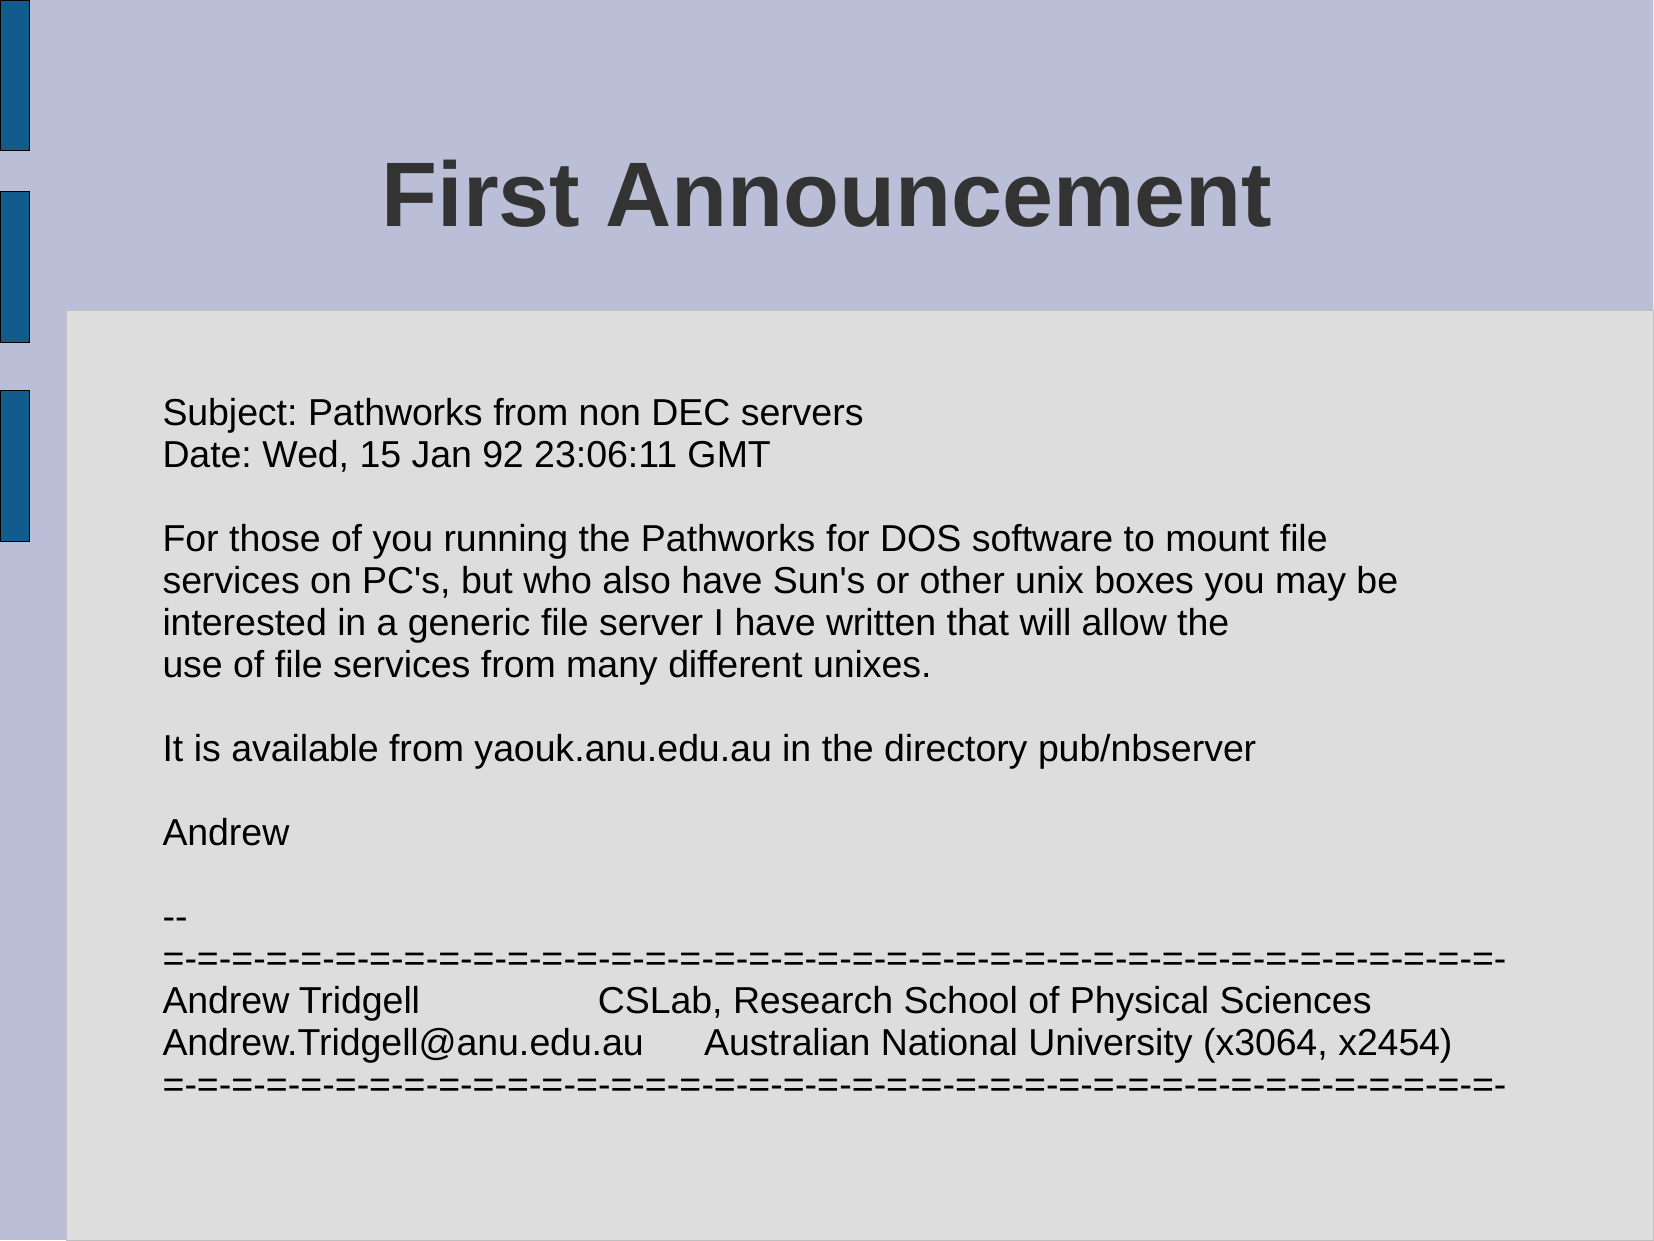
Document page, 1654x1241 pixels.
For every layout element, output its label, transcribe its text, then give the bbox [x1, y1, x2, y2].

text_box Subject: Pathworks from non DEC servers Date: Wed, 15 Jan 92 23:06:11 GMT For those of you running the Pathworks for DOS software to mount file services on PC's, but who also have Sun's or other unix boxes you may be interested in a generic file server I have written that will allow the use of file services from many different unixes. It is available from yaouk.anu.edu.au in the directory pub/nbserver Andrew -- =-=-=-=-=-=-=-=-=-=-=-=-=-=-=-=-=-=-=-=-=-=-=-=-=-=-=-=-=-=-=-=-=-=-=-=-=-=-=- Andrew Tridgell CSLab, Research School of Physical Sciences Andrew.Tridgell@anu.edu.au Australian National University (x3064, x2454) =-=-=-=-=-=-=-=-=-=-=-=-=-=-=-=-=-=-=-=-=-=-=-=-=-=-=-=-=-=-=-=-=-=-=-=-=-=-=- [147, 383, 1625, 1155]
title First Announcement [121, 91, 1534, 299]
